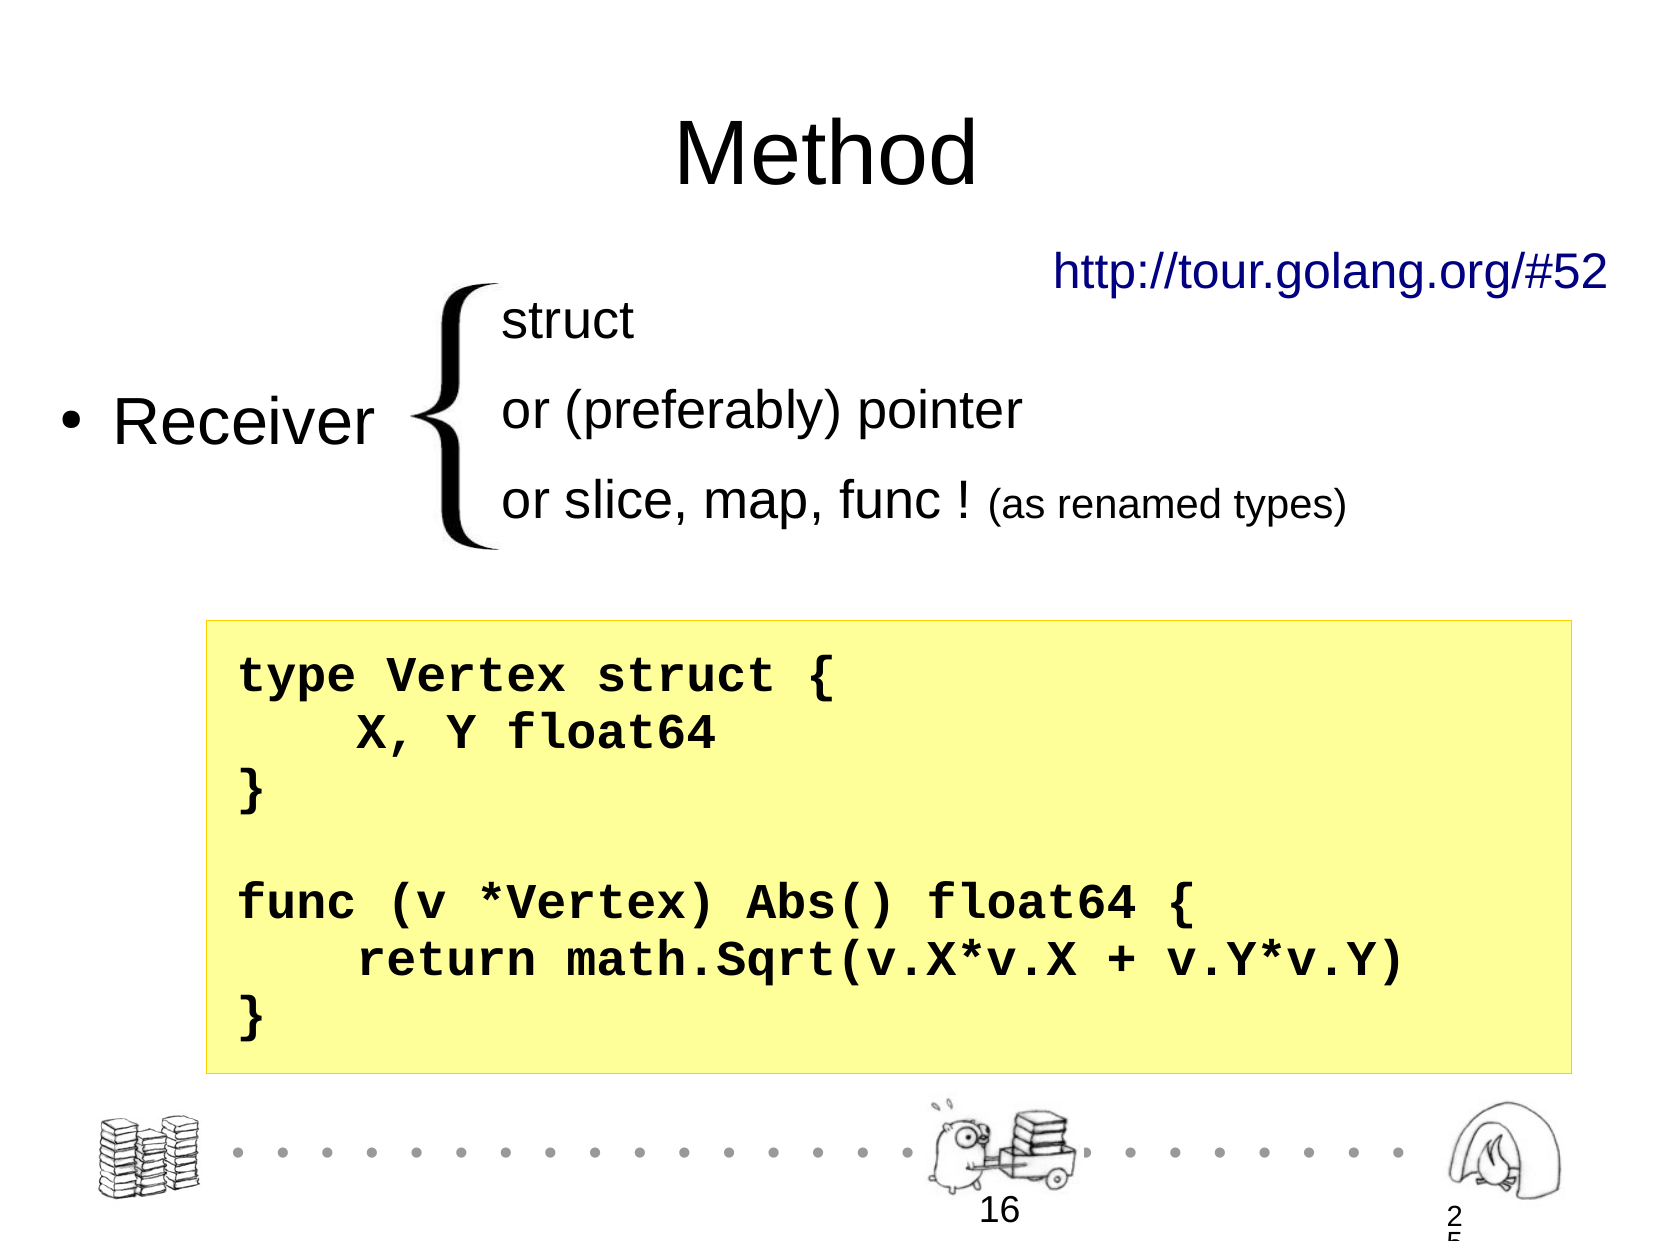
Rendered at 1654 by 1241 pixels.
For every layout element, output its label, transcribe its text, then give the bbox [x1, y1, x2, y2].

picture [916, 1092, 1084, 1201]
list Receiver [41, 383, 410, 532]
picture [88, 1092, 207, 1211]
list type Vertex struct { X, Y float64 } func (v *Vertex) Abs() float64 { return math.Sqrt(v.X*v.X + v.Y*v.Y) } [206, 620, 1572, 1074]
title Method [82, 49, 1571, 257]
text_box http://tour.golang.org/#52 [1038, 236, 1625, 307]
picture [410, 283, 502, 550]
list struct or (preferably) pointer or slice, map, func ! (as renamed types) [501, 289, 1536, 585]
picture [1441, 1092, 1565, 1211]
